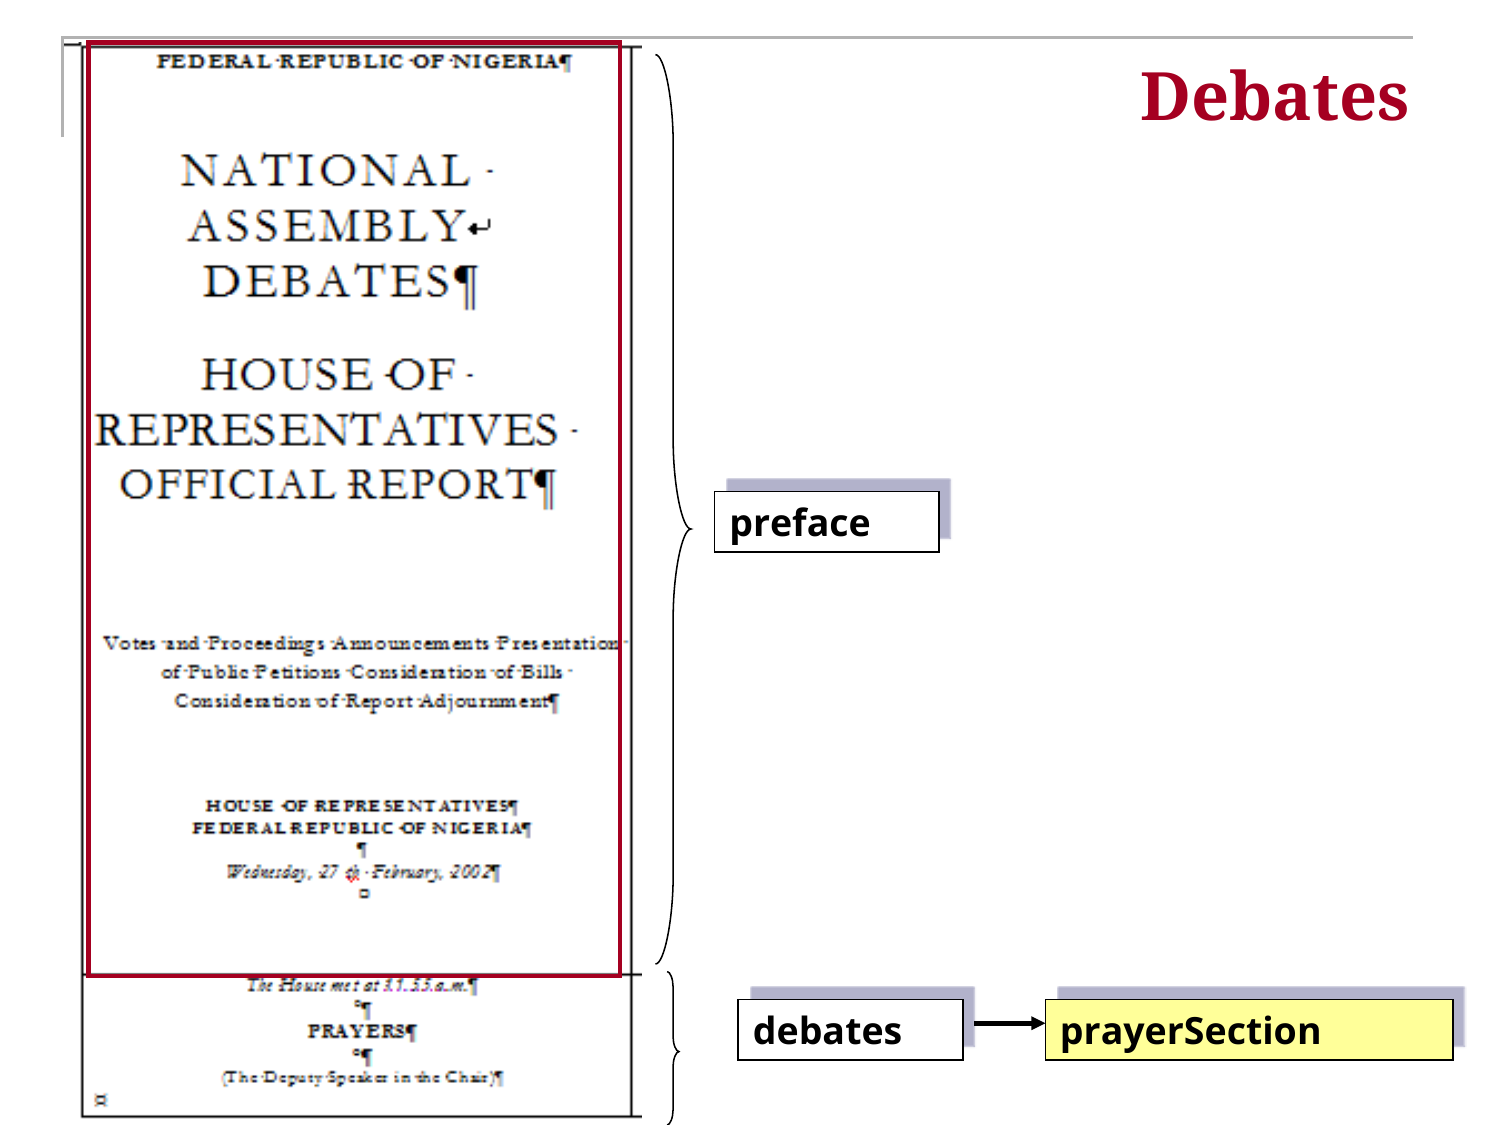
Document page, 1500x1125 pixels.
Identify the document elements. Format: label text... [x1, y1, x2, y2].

title Debates [642, 45, 1426, 233]
text_box debates [738, 999, 963, 1060]
picture [64, 42, 642, 1125]
text_box preface [714, 491, 940, 553]
text_box prayerSection [1045, 999, 1453, 1060]
picture [91, 45, 618, 974]
